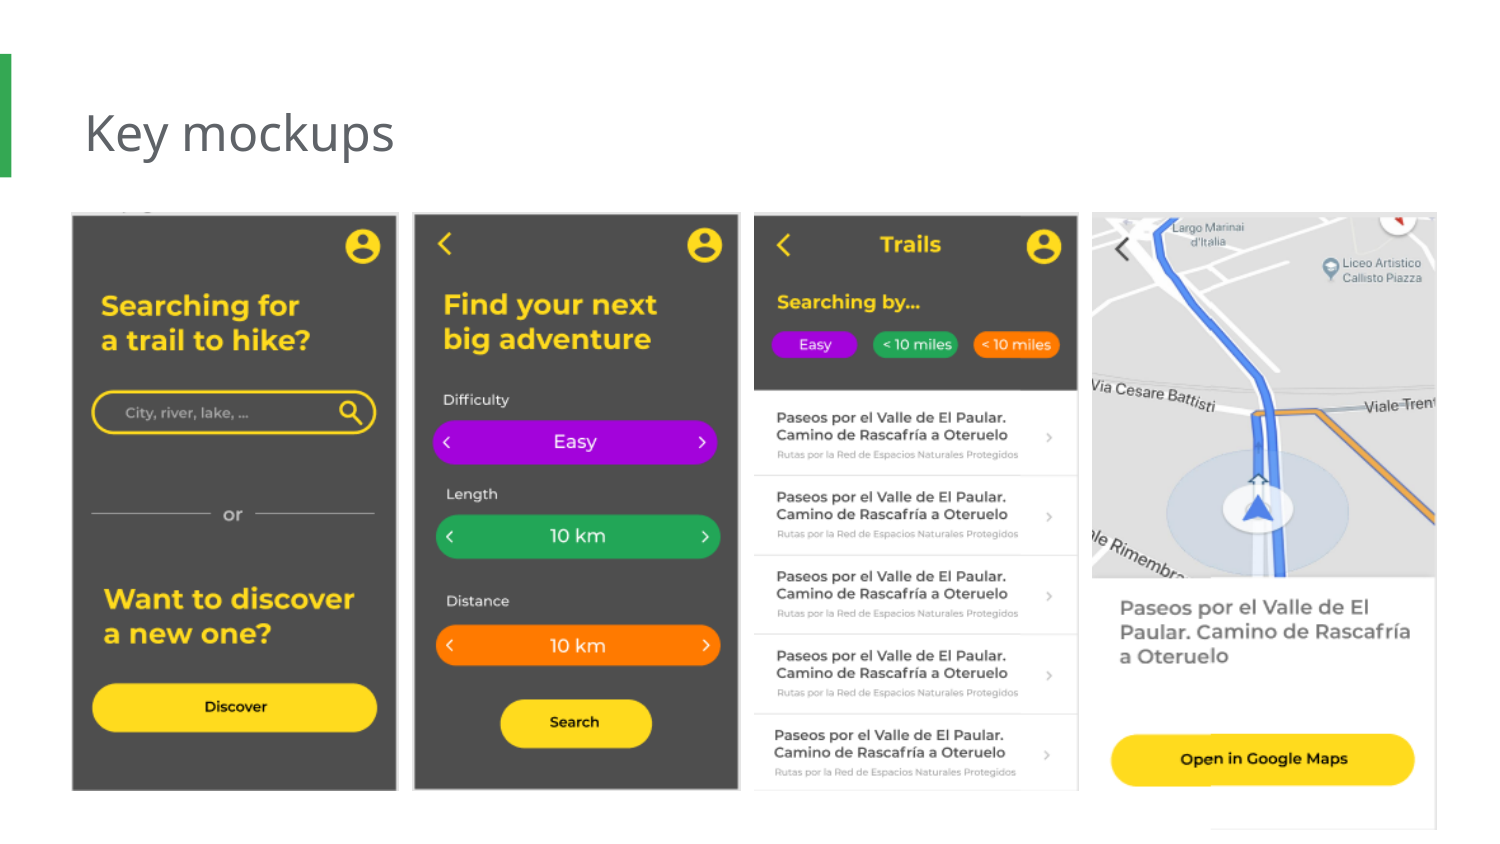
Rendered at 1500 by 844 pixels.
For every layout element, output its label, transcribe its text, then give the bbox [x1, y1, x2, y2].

picture [412, 212, 741, 791]
picture [71, 212, 399, 791]
picture [1092, 212, 1437, 830]
picture [754, 212, 1079, 791]
text_box Key mockups [84, 85, 1234, 177]
